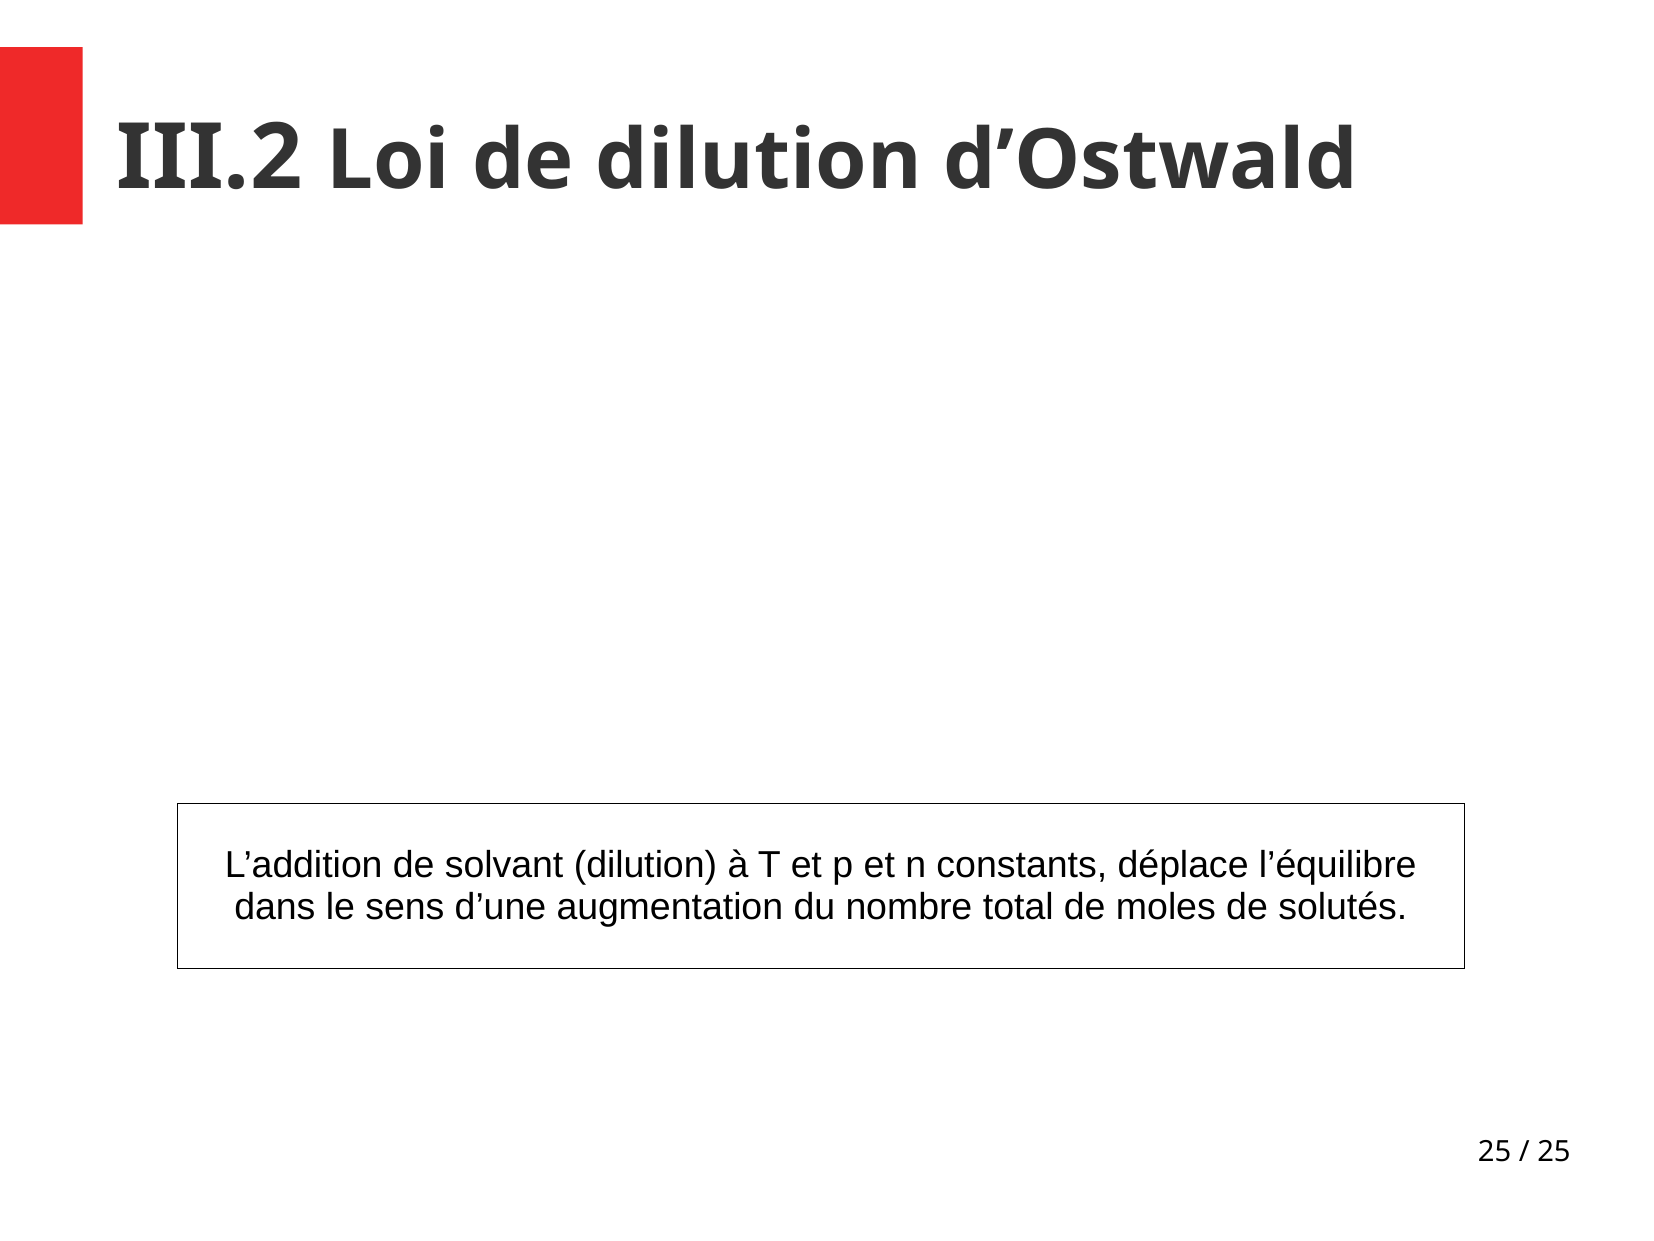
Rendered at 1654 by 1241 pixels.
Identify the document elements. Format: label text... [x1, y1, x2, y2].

text_box L’addition de solvant (dilution) à T et p et n constants, déplace l’équilibre dans le sens d’une augmentation du nombre total de moles de solutés. [177, 803, 1465, 969]
title III.2 Loi de dilution d’Ostwald [116, 49, 1570, 257]
